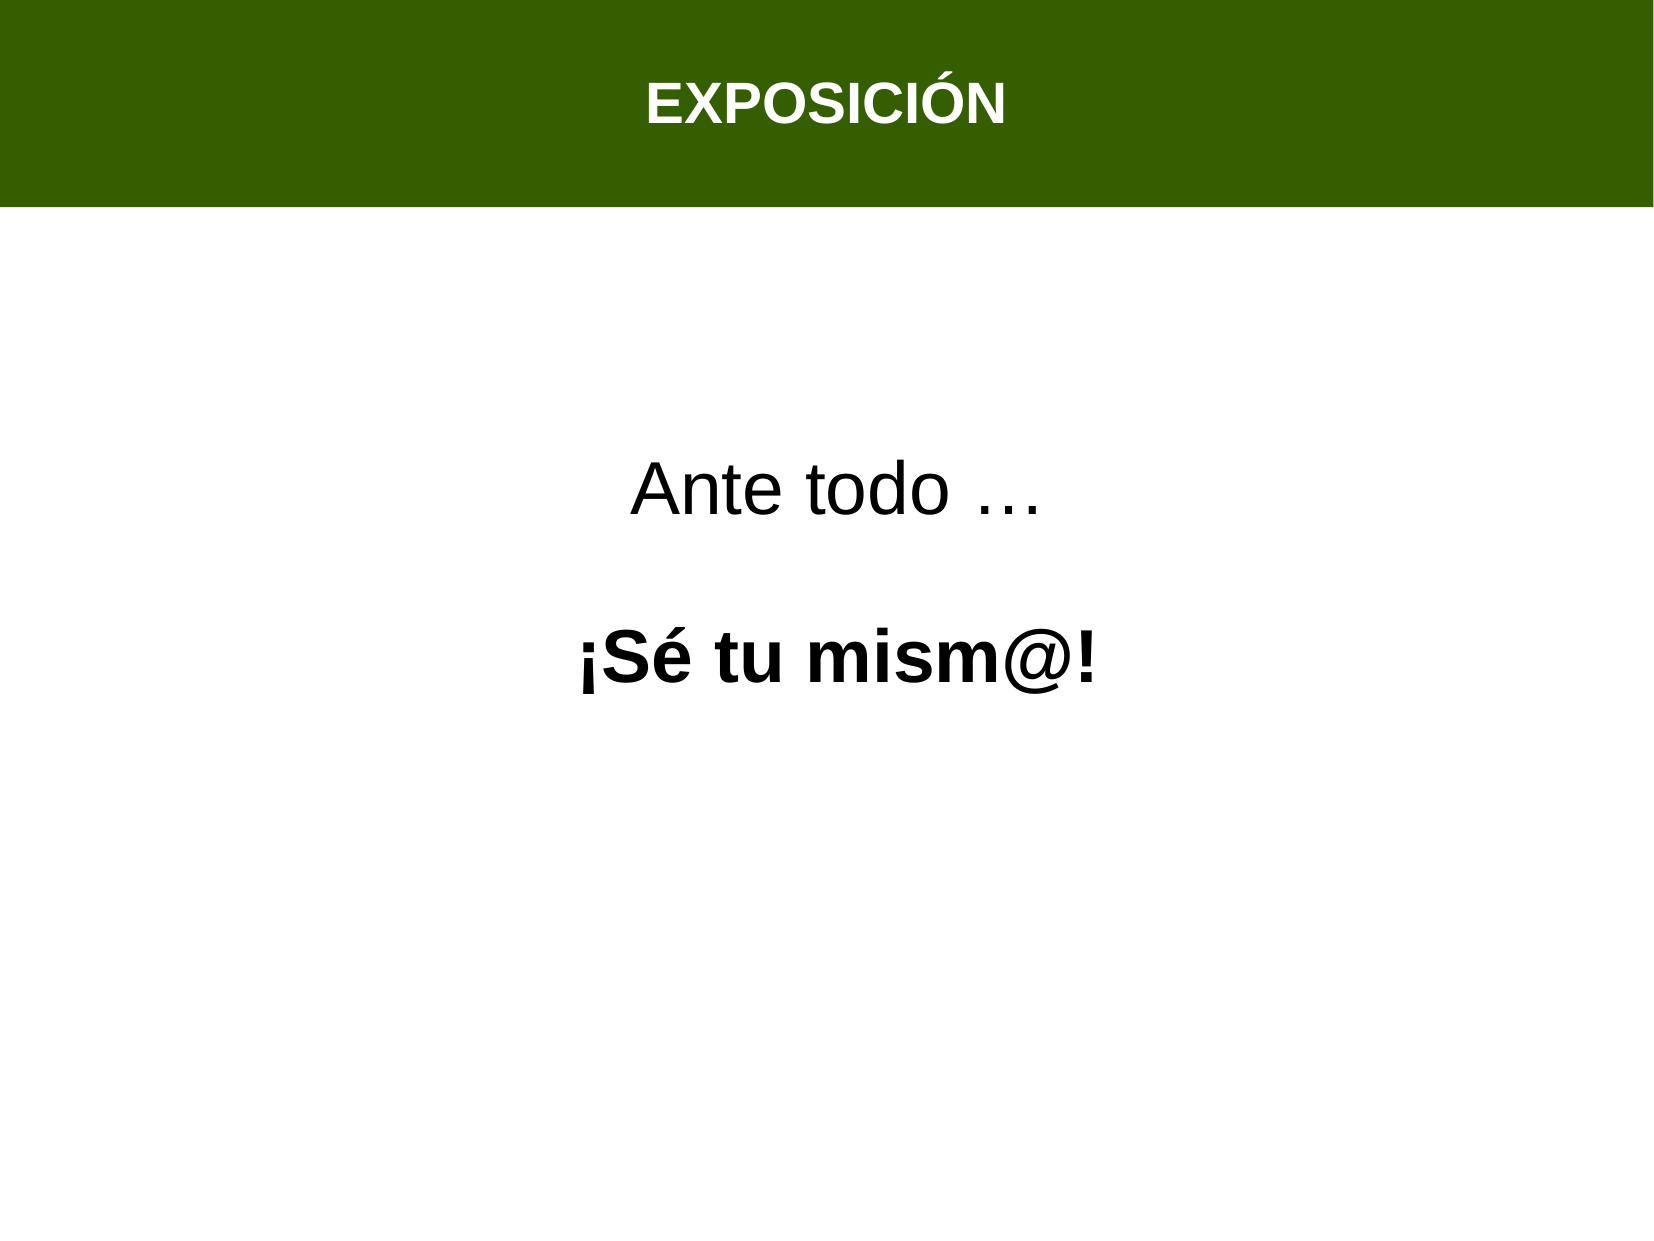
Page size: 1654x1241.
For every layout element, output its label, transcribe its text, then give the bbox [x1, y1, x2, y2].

text_box Ante todo … ¡Sé tu mism@! [11, 439, 1654, 815]
title EXPOSICIÓN [0, 0, 1654, 208]
